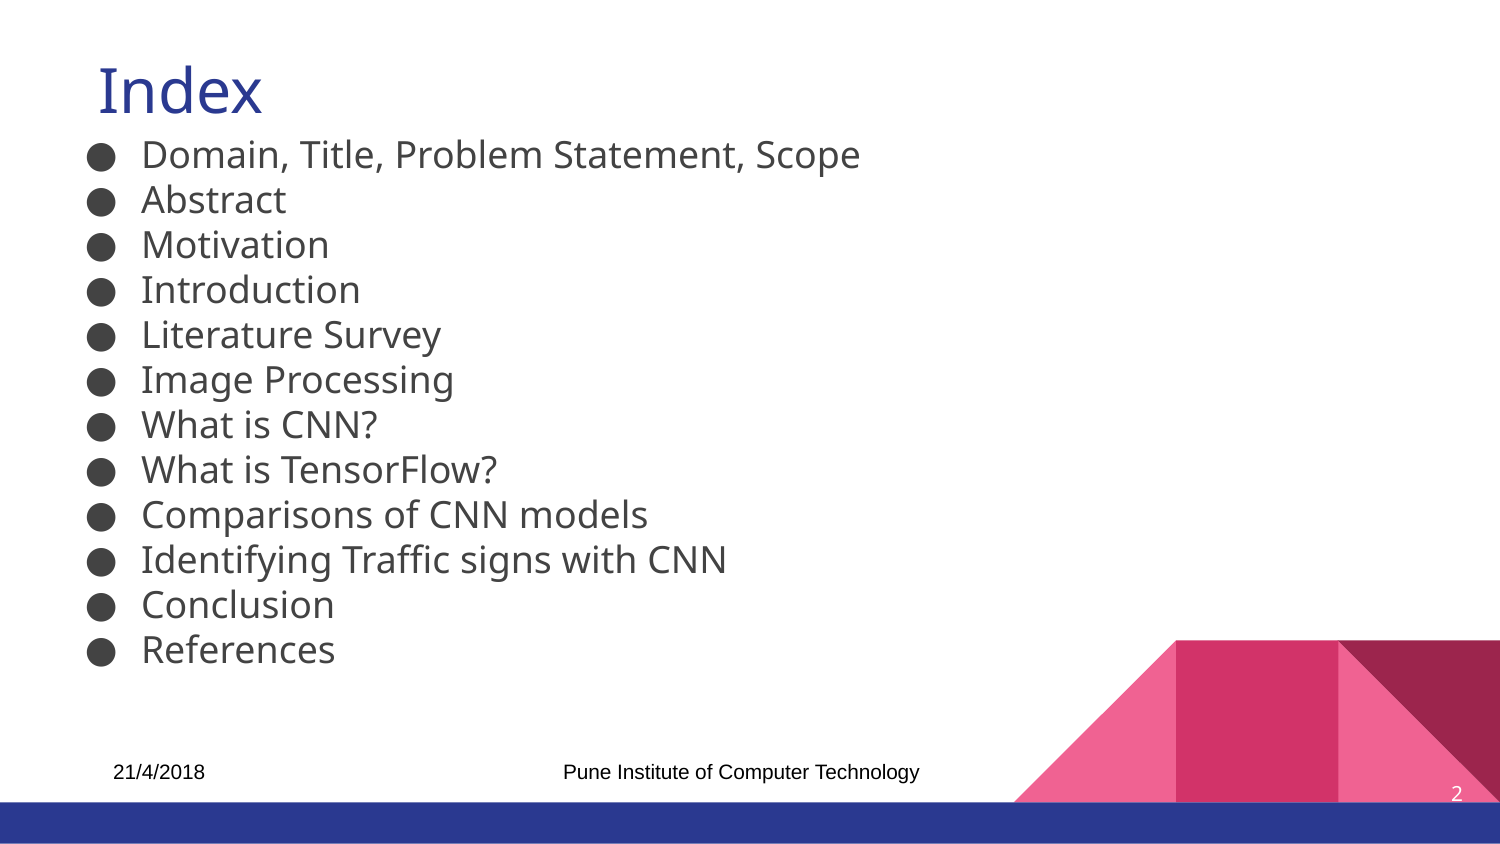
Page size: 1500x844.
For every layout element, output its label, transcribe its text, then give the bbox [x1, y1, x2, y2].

slide_number <number> [1387, 762, 1478, 828]
list Domain, Title, Problem Statement, Scope Abstract Motivation Introduction Literature Survey Image Processing What is CNN? What is TensorFlow? Comparisons of CNN models Identifying Traffic signs with CNN Conclusion References [51, 115, 1449, 763]
title Index [51, 36, 1449, 115]
